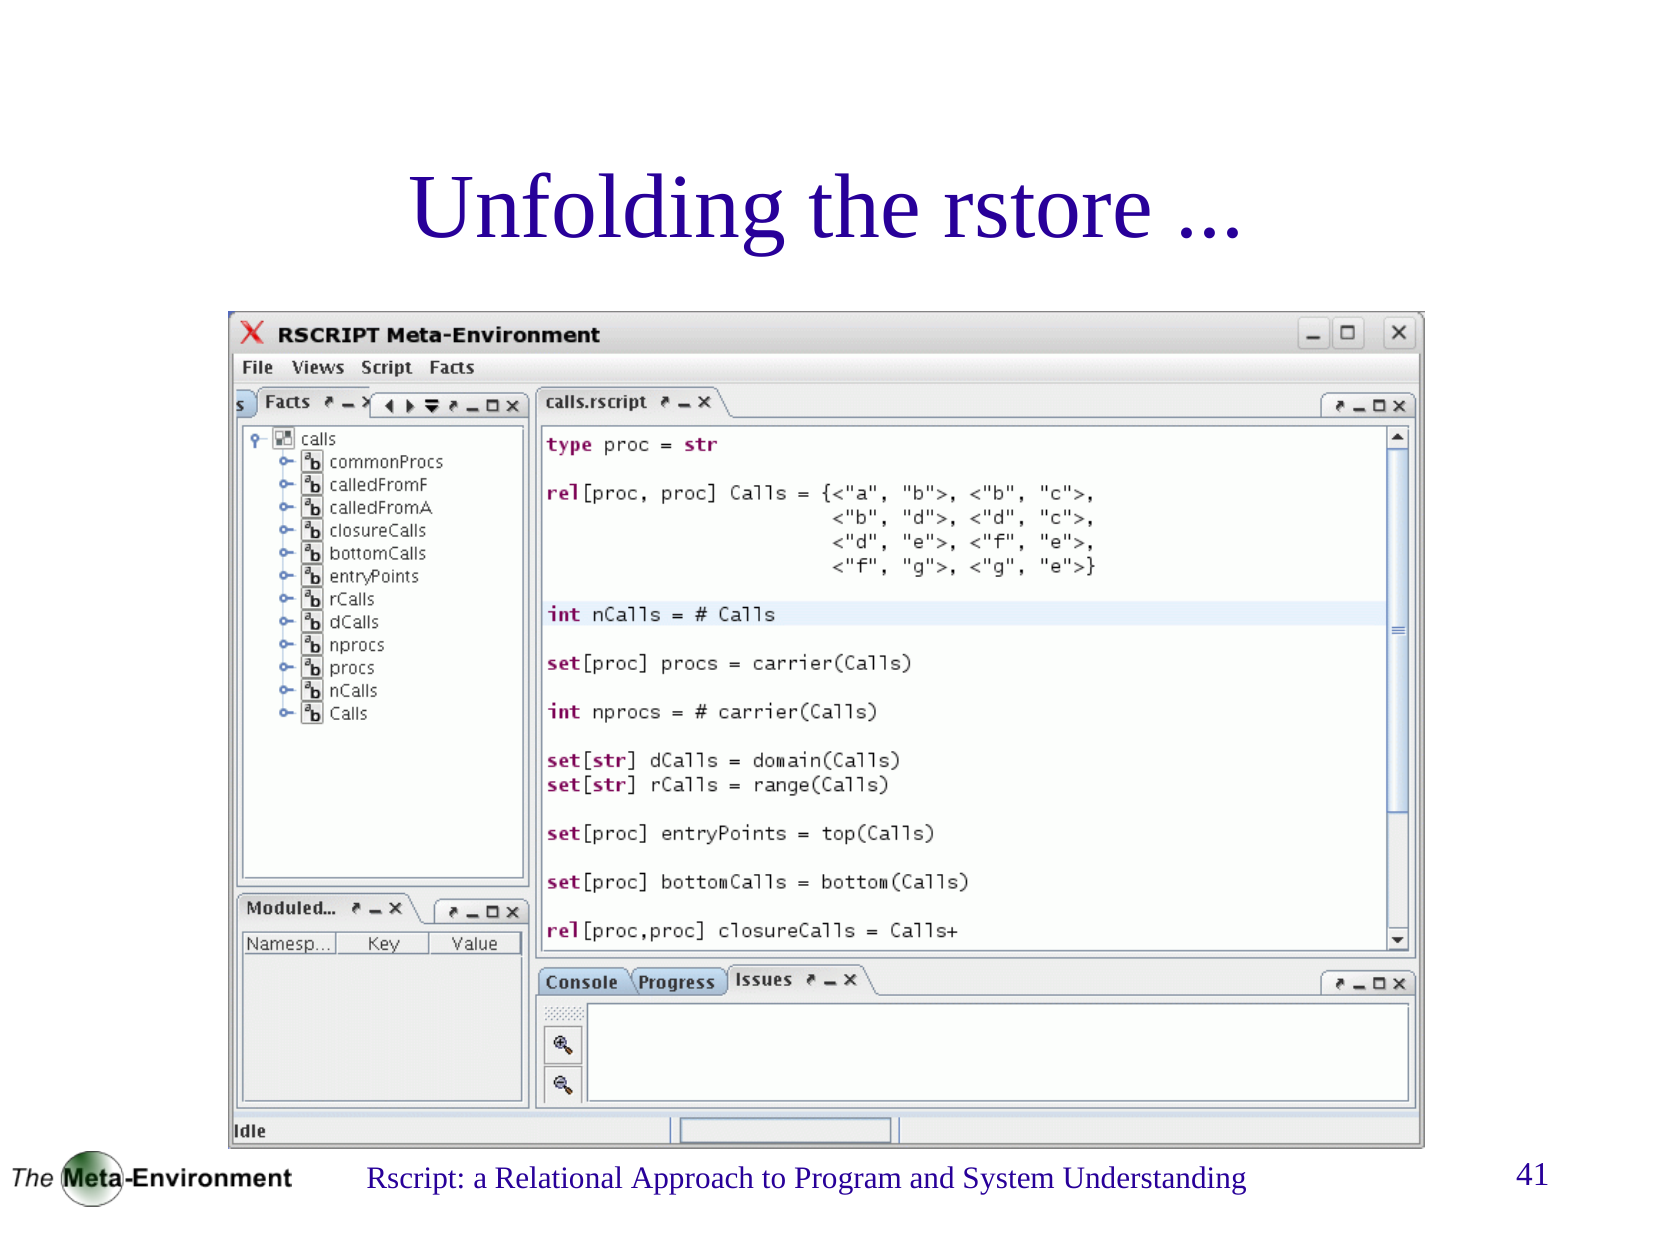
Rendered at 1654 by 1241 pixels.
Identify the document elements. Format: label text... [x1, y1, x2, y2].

title Unfolding the rstore ... [121, 102, 1534, 311]
picture [228, 311, 1425, 1149]
picture [12, 1151, 292, 1207]
